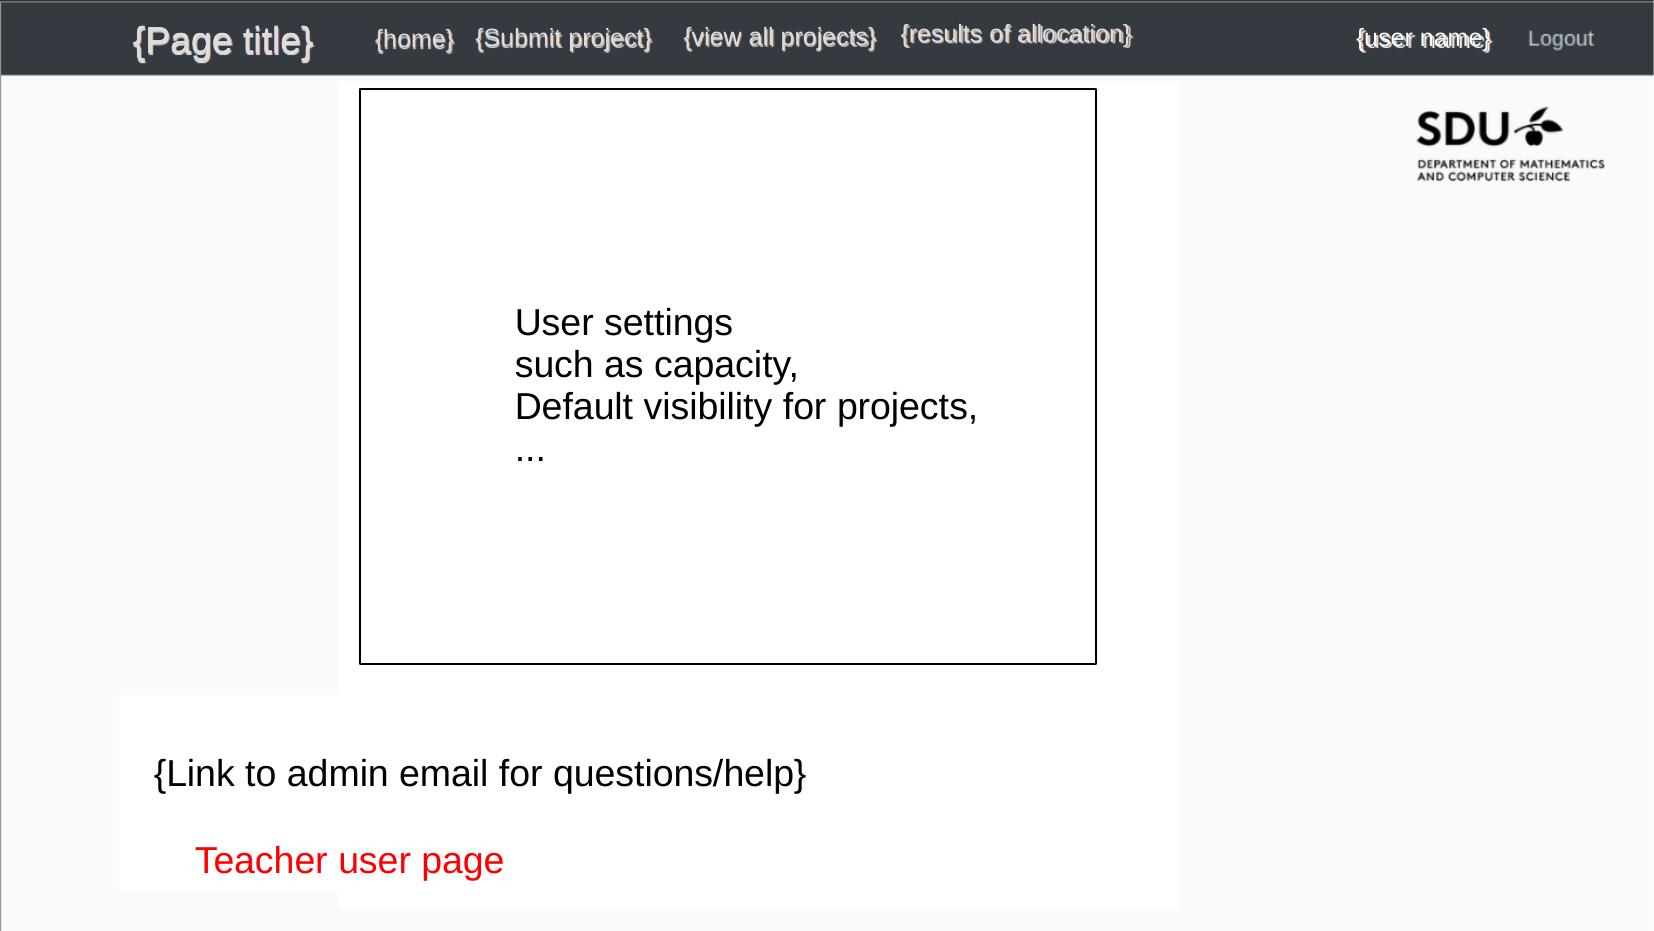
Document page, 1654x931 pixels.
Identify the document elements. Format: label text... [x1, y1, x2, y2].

picture [0, 0, 1654, 931]
text_box User settings such as capacity, Default visibility for projects, ... [500, 294, 994, 478]
text_box {results of allocation} [885, 11, 1147, 55]
text_box {user name} [1341, 16, 1506, 60]
text_box {Page title} [361, 90, 502, 99]
text_box {view all projects} [668, 15, 892, 59]
text_box {Page title} [118, 11, 502, 99]
text_box {home} [360, 17, 479, 61]
text_box Teacher user page [179, 831, 520, 889]
text_box {Submit project} [460, 16, 668, 60]
text_box {Link to admin email for questions/help} [139, 745, 822, 803]
